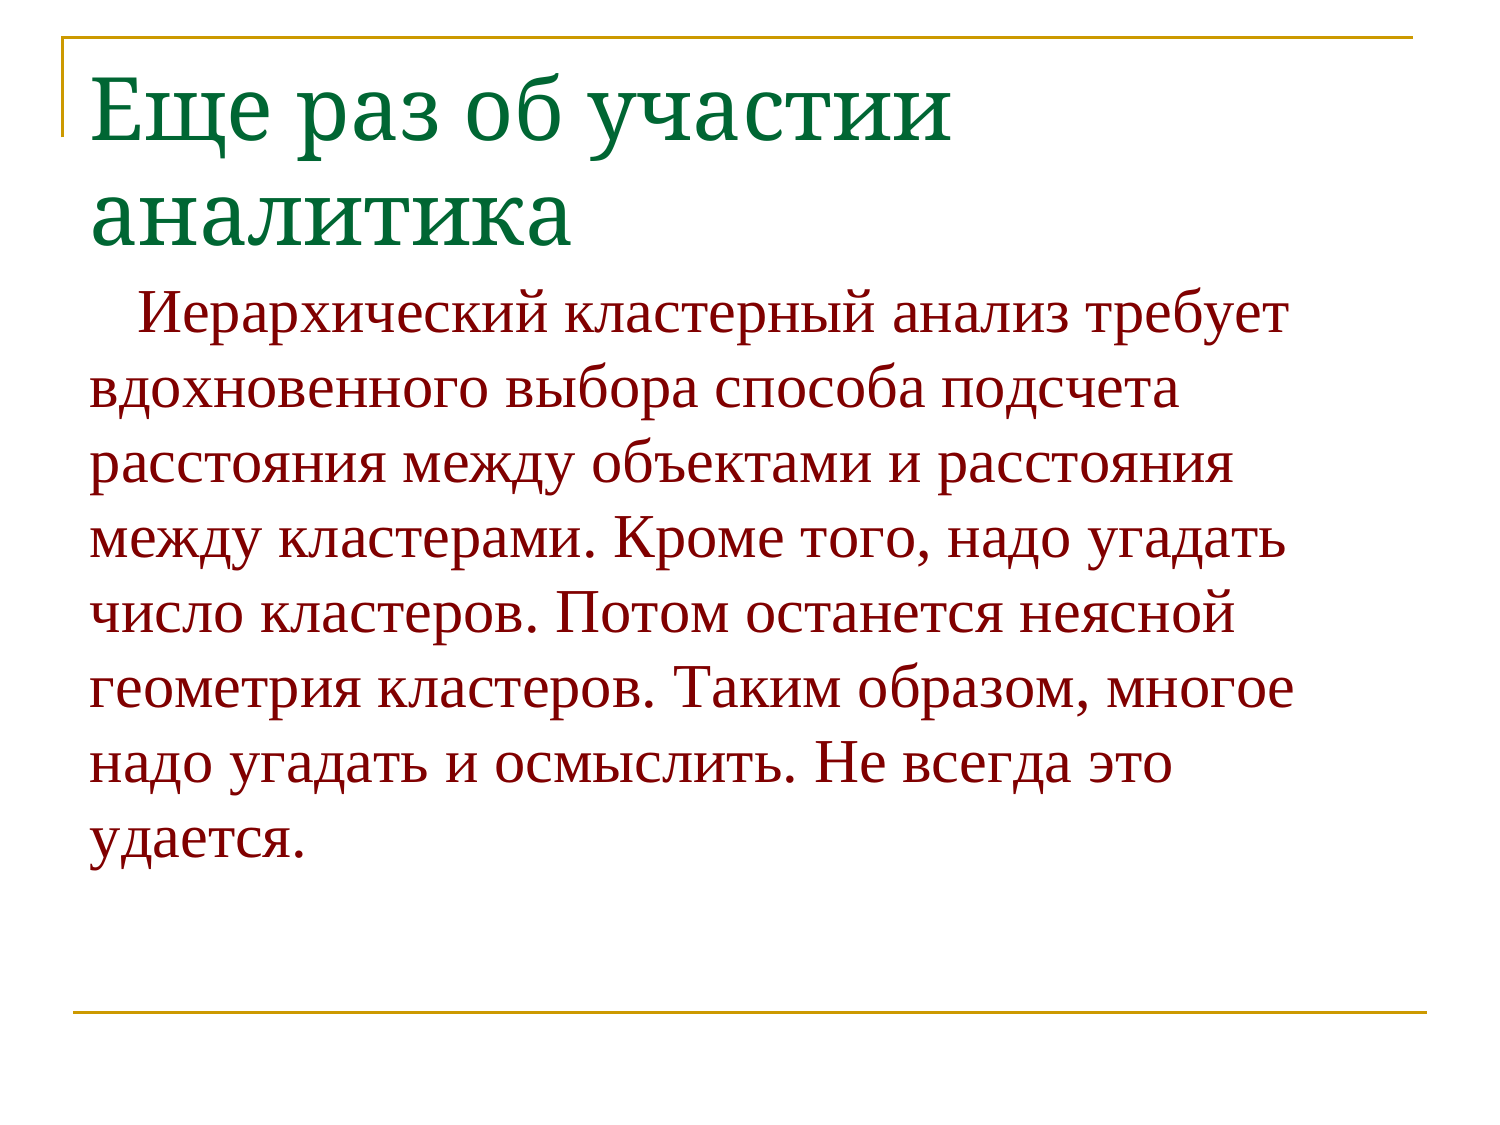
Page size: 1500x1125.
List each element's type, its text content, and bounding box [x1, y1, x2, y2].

list Иерархический кластерный анализ требует вдохновенного выбора способа подсчета расстояния между объектами и расстояния между кластерами. Кроме того, надо угадать число кластеров. Потом останется неясной геометрия кластеров. Таким образом, многое надо угадать и осмыслить. Не всегда это удается. [75, 262, 1426, 1006]
title Еще раз об участии аналитика [75, 45, 1426, 233]
